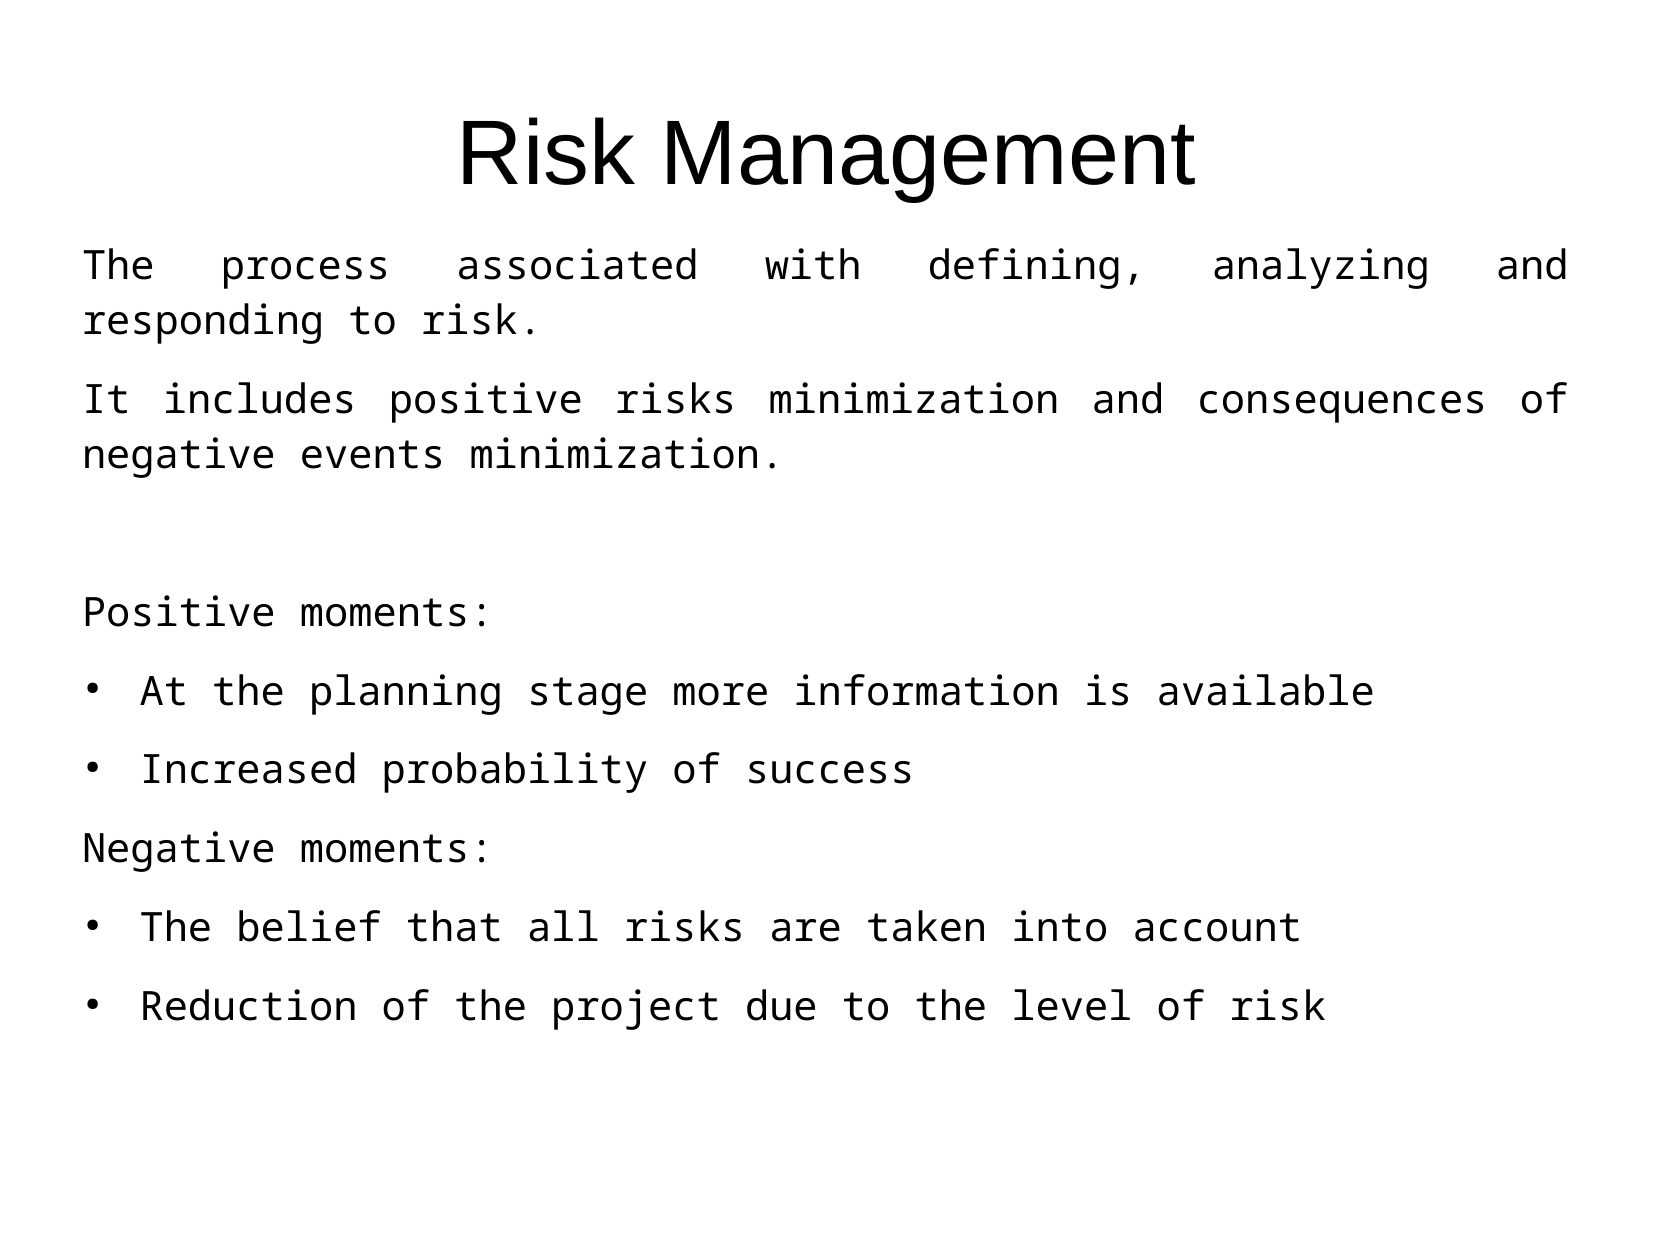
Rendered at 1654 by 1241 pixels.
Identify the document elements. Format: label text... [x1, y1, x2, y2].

list The process associated with defining, analyzing and responding to risk. It includes positive risks minimization and consequences of negative events minimization. Positive moments: At the planning stage more information is available Increased probability of success Negative moments: The belief that all risks are taken into account Reduction of the project due to the level of risk [82, 236, 1571, 1040]
title Risk Management [82, 49, 1571, 236]
